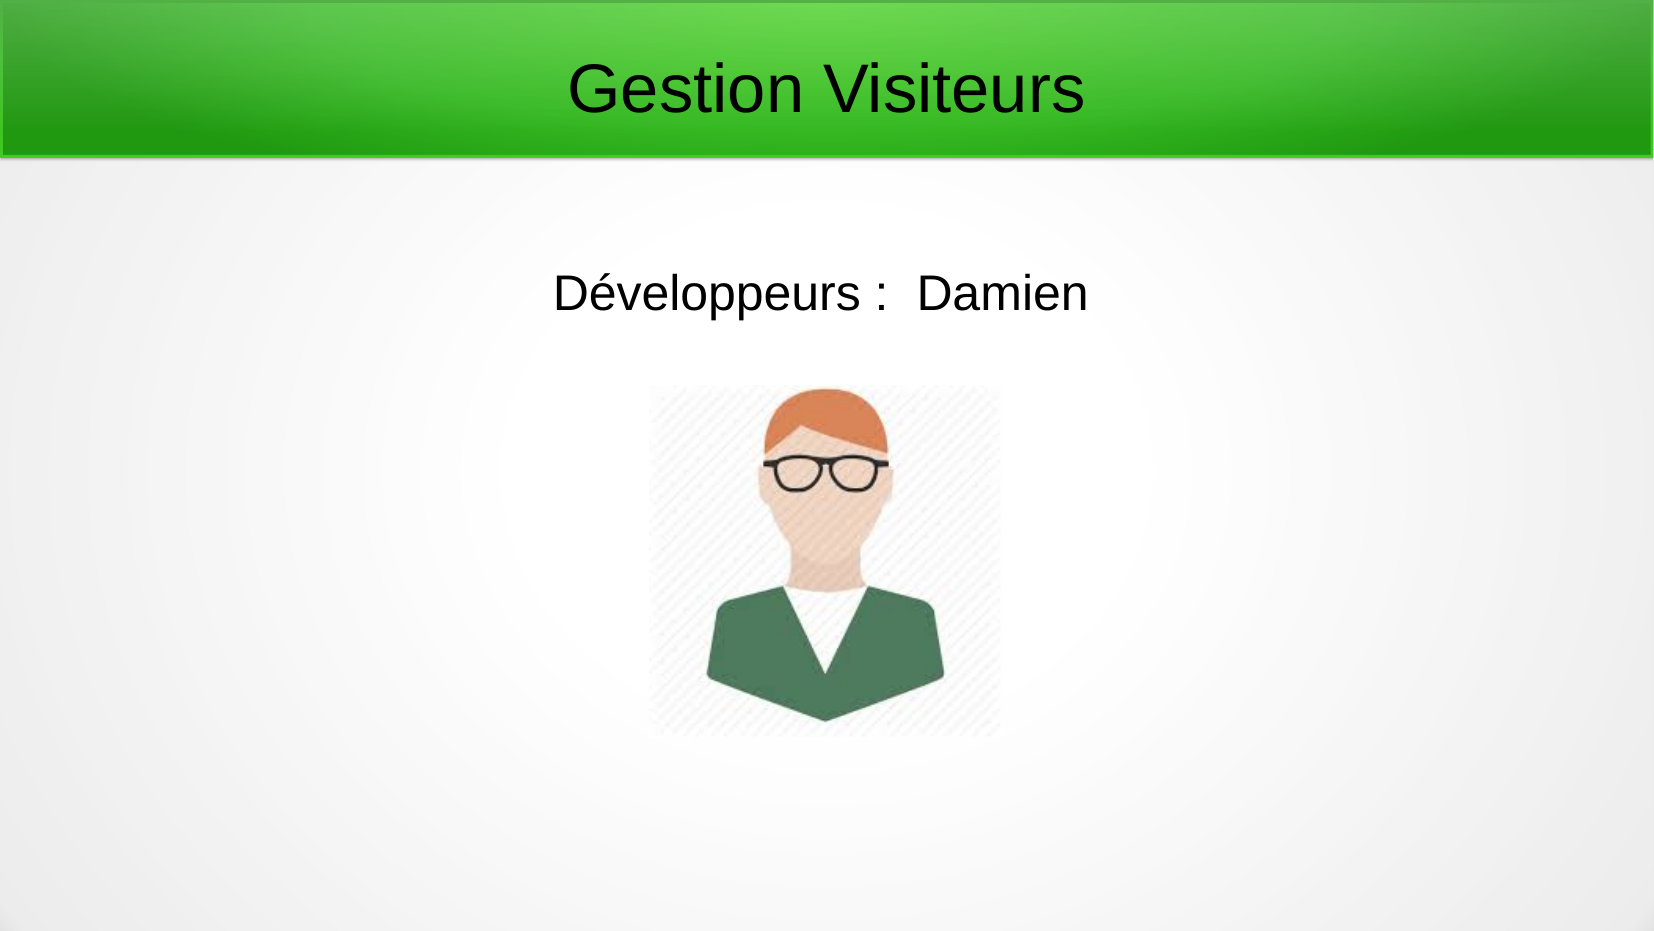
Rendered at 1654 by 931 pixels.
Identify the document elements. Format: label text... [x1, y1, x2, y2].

picture [649, 385, 1002, 738]
title Gestion Visiteurs [82, 35, 1571, 142]
text_box Développeurs : Damien [129, 200, 1512, 386]
